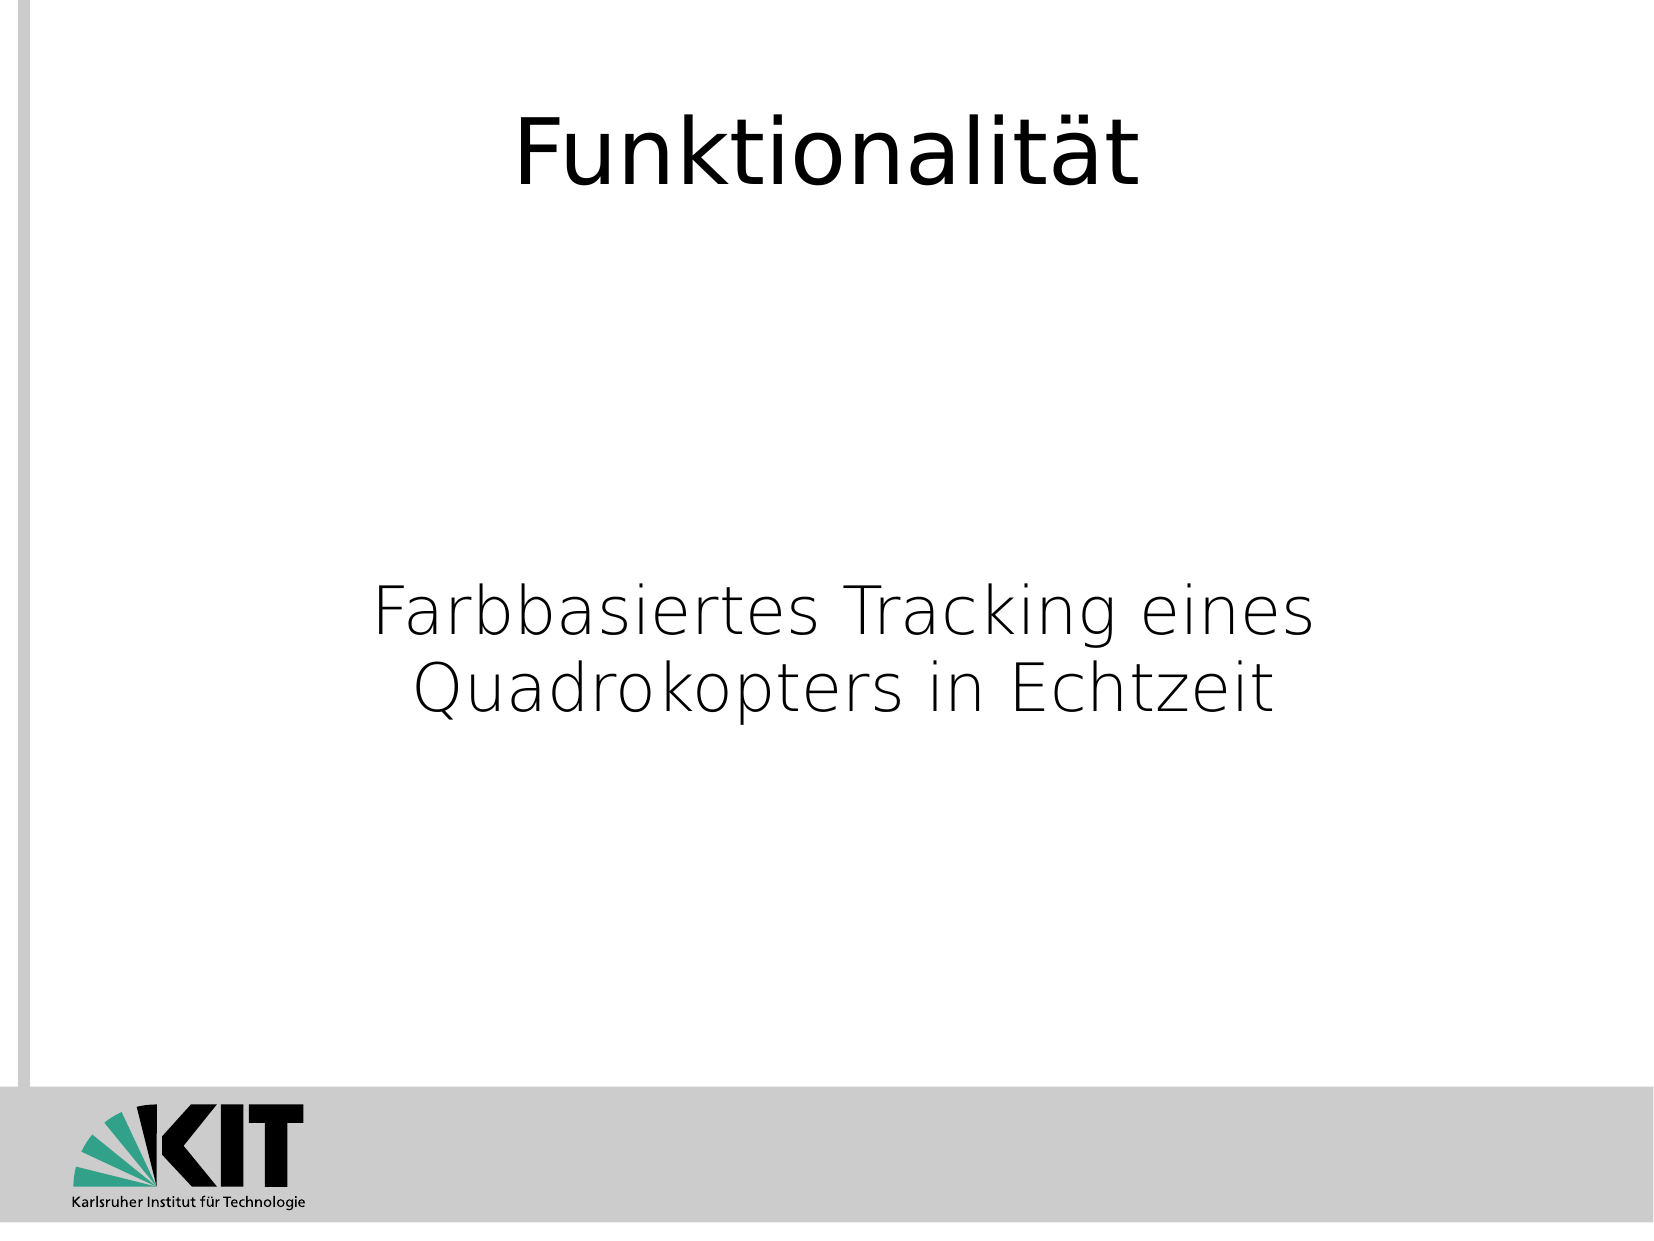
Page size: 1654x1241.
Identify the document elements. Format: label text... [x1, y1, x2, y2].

title Funktionalität [82, 49, 1571, 257]
text_box [0, 1086, 1654, 1223]
subtitle Farbbasiertes Tracking eines Quadrokopters in Echtzeit [82, 290, 1571, 1010]
picture [70, 1098, 308, 1217]
